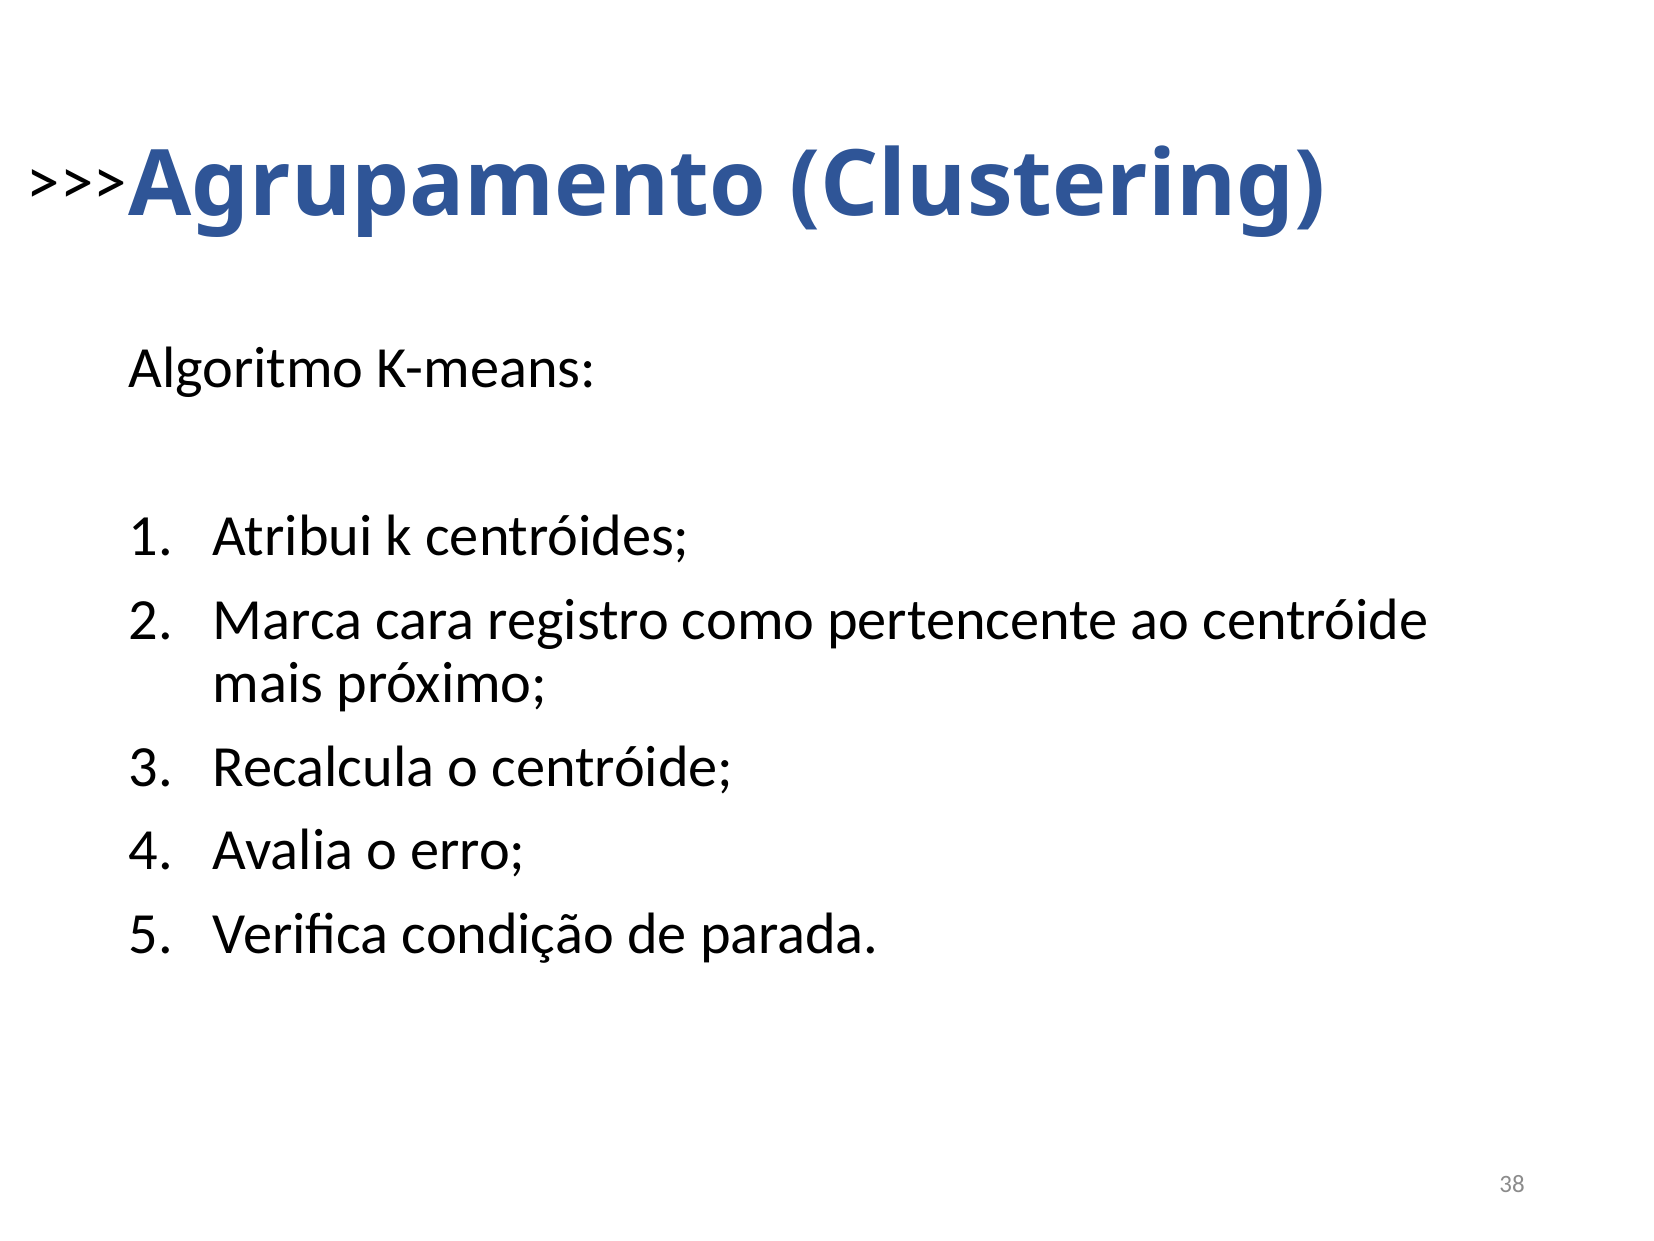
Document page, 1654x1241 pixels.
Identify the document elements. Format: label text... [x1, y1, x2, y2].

list Algoritmo K-means: Atribui k centróides; Marca cara registro como pertencente ao centróide mais próximo; Recalcula o centróide; Avalia o erro; Verifica condição de parada. [113, 330, 1540, 1117]
title Agrupamento (Clustering) [113, 65, 1540, 306]
slide_number 18 [1167, 1149, 1540, 1216]
